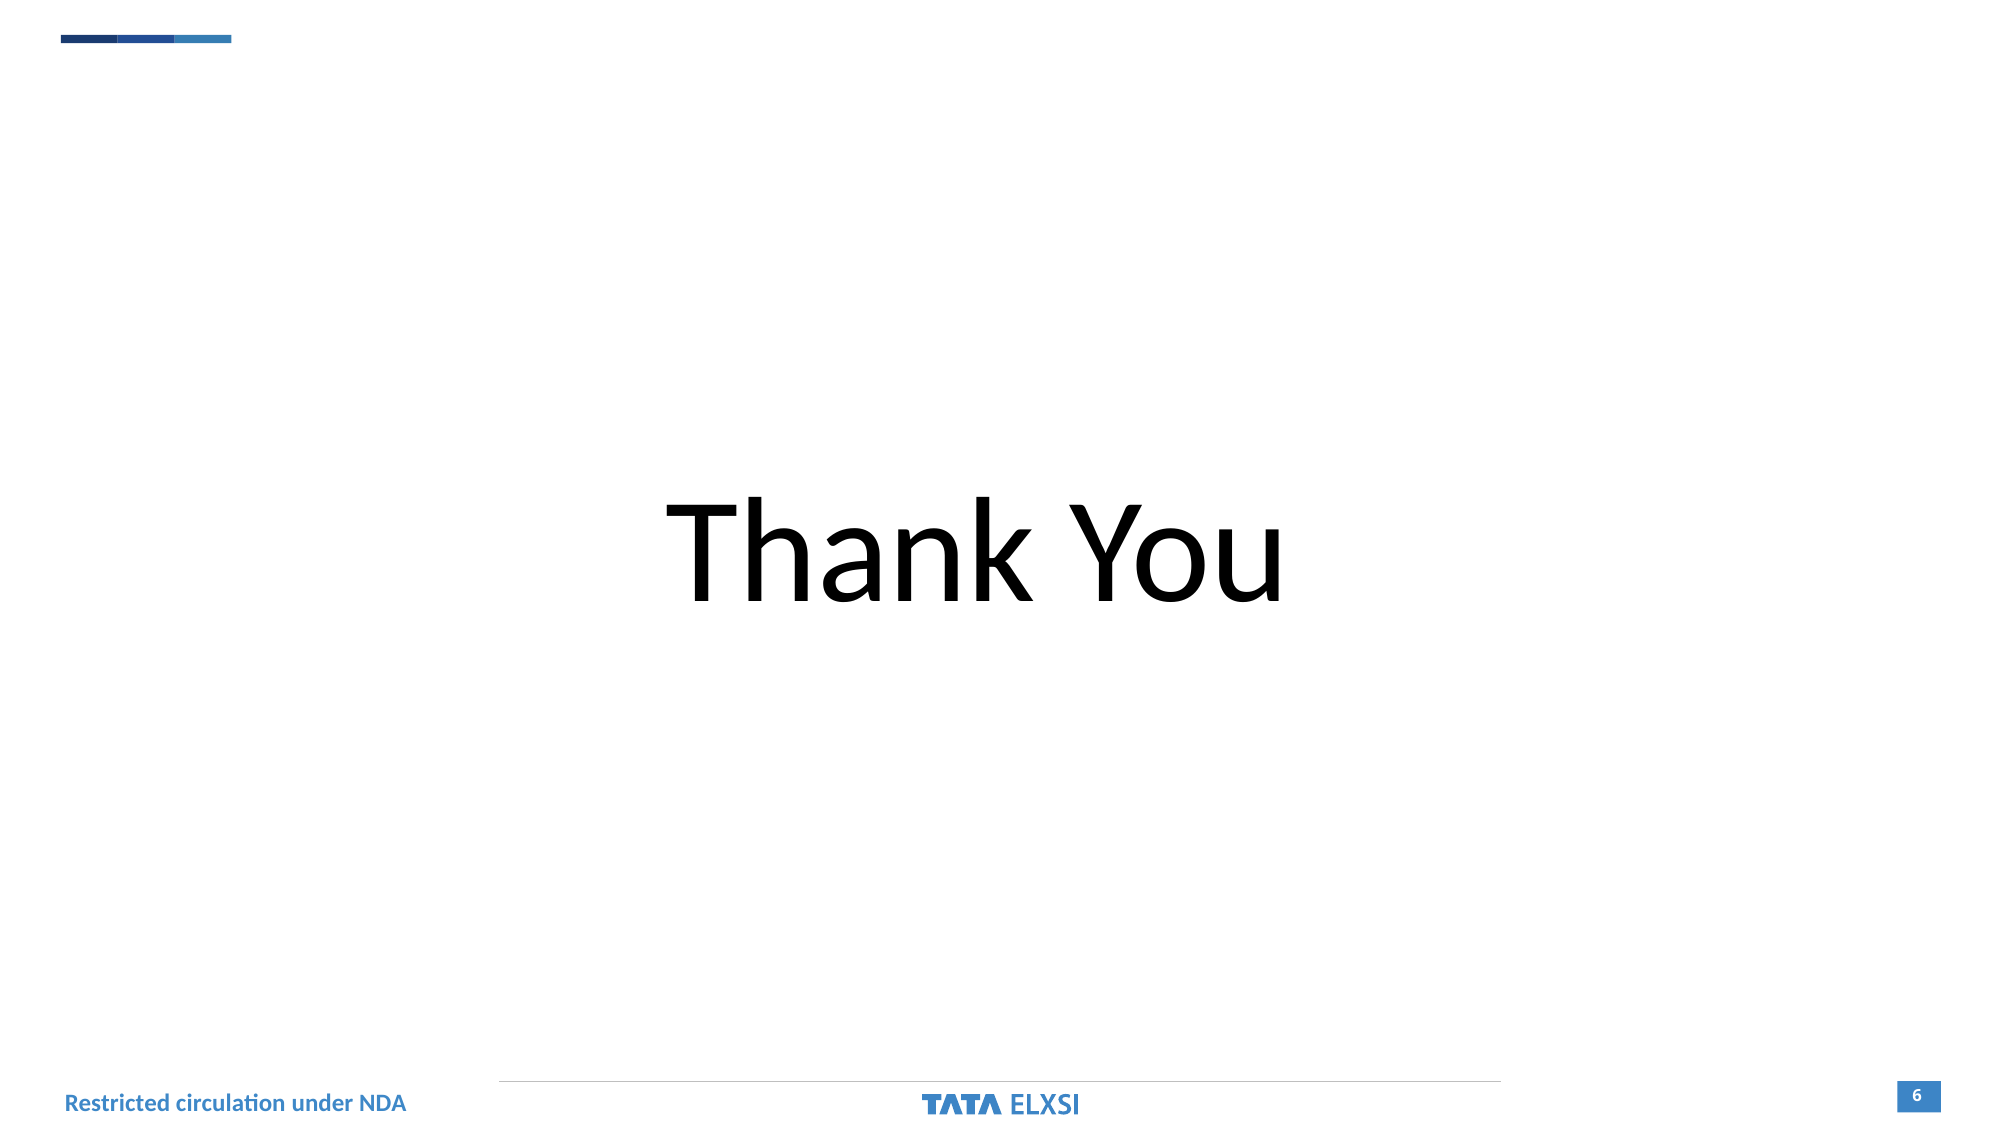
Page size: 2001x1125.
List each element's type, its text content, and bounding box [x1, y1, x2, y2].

list Thank You [98, 75, 1856, 926]
